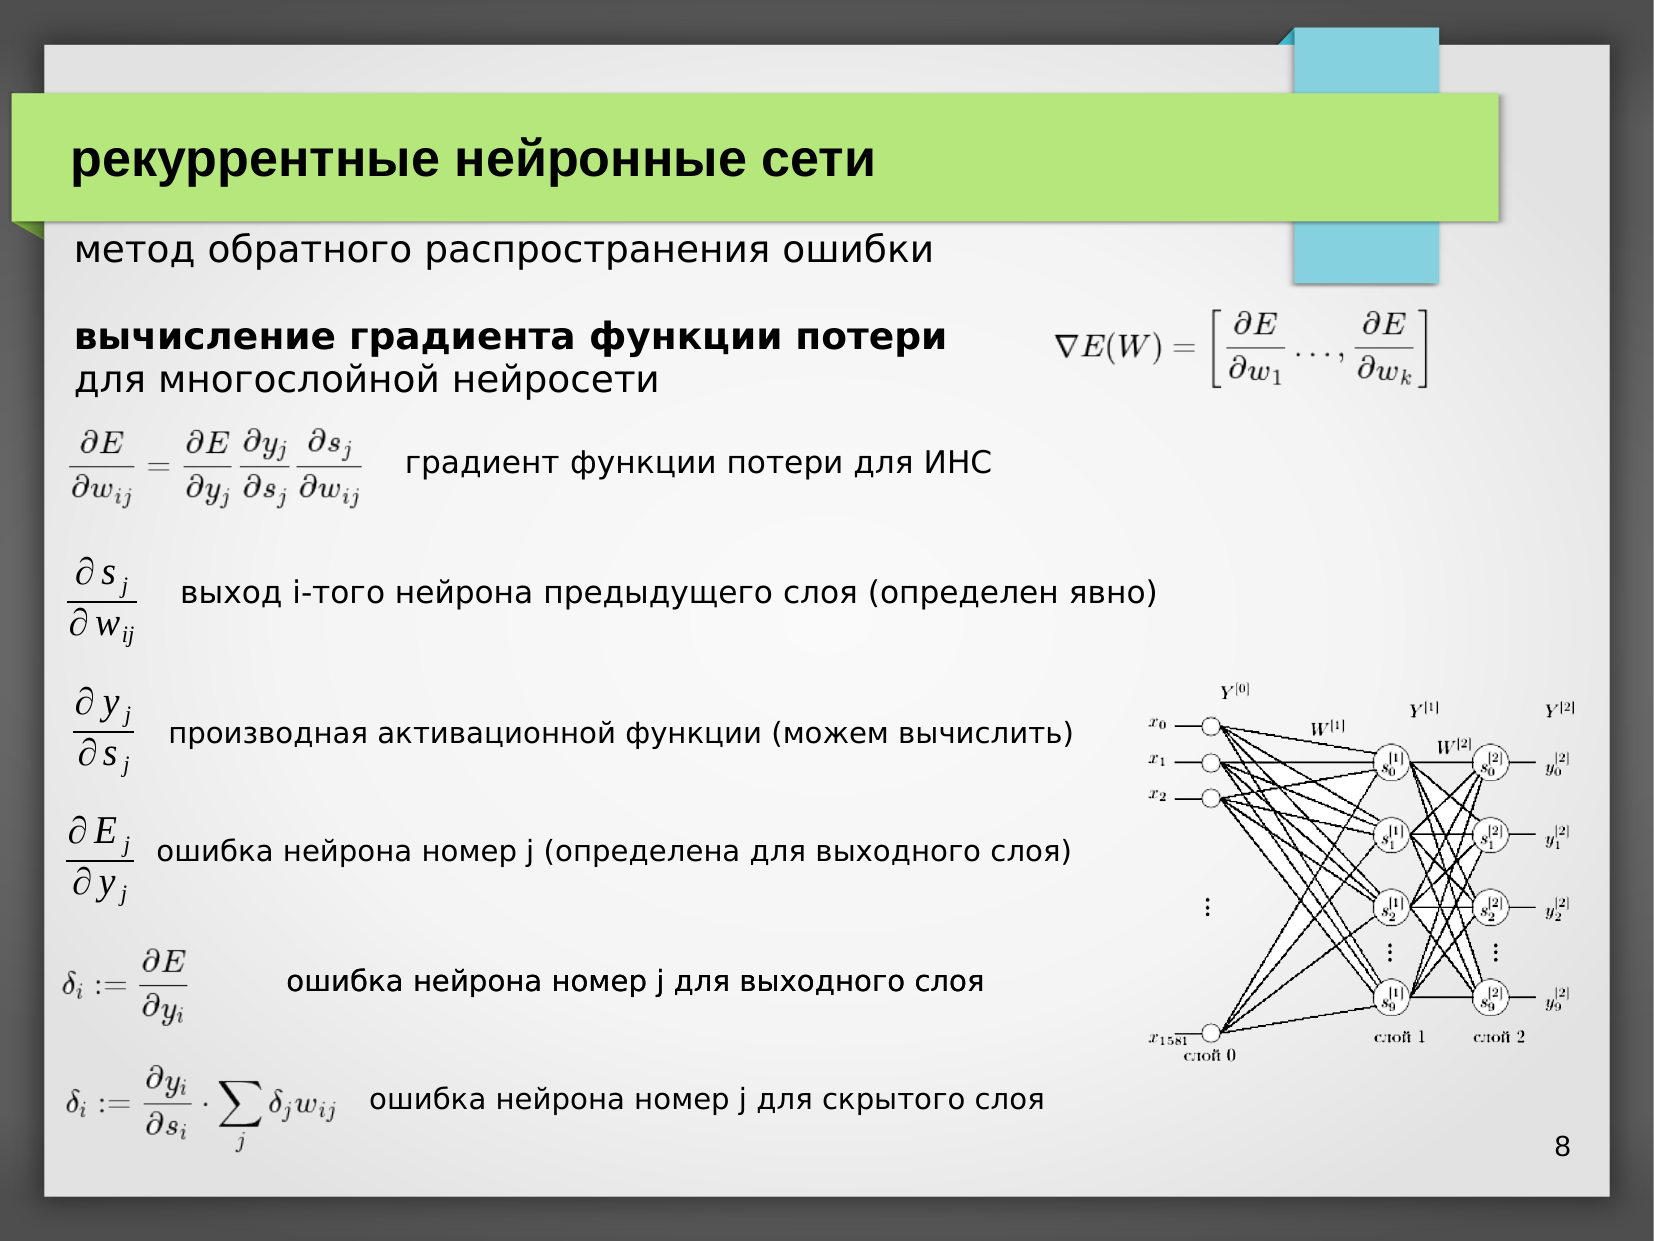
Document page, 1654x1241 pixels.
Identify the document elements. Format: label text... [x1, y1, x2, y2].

text_box ошибка нейрона номер j для выходного слоя [271, 956, 1016, 1006]
text_box градиент функции потери для ИНС [390, 437, 1040, 496]
text_box ошибка нейрона номер j для скрытого слоя [354, 1074, 1099, 1124]
picture [0, 0, 1654, 1241]
text_box ошибка нейрона номер j (определена для выходного слоя) [141, 826, 1134, 876]
chart [65, 685, 142, 781]
text_box метод обратного распространения ошибки вычисление градиента функции потери для многослойной нейросети [59, 220, 1052, 410]
text_box производная активационной функции (можем вычислить) [153, 708, 1123, 758]
title рекуррентные нейронные сети [70, 118, 1205, 199]
chart [59, 555, 145, 651]
text_box выход i-того нейрона предыдущего слоя (определен явно) [165, 567, 1536, 626]
chart [58, 814, 142, 910]
